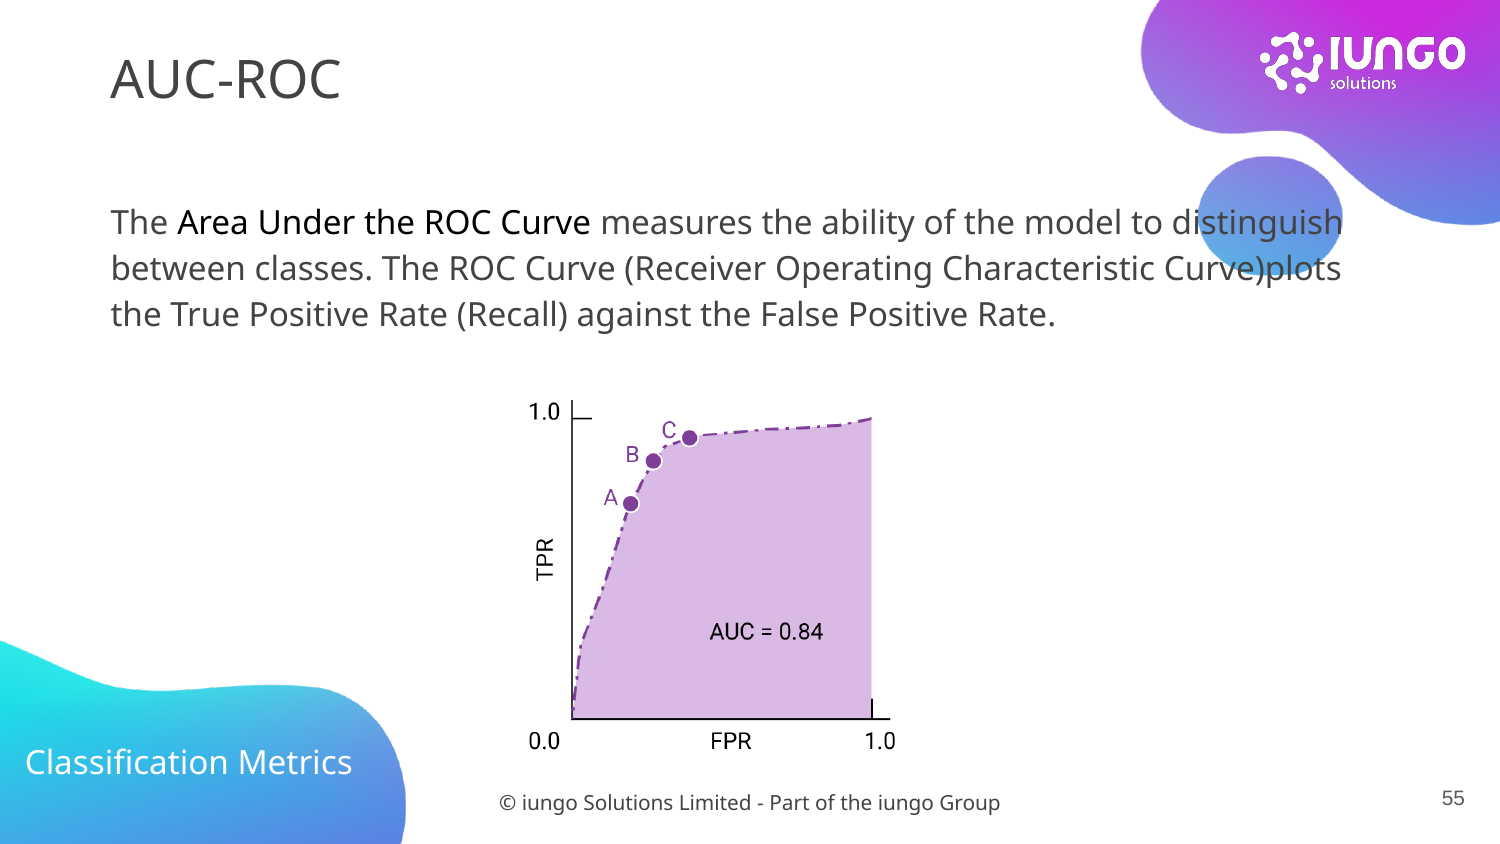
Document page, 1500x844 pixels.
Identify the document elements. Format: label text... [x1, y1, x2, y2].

title AUC-ROC [95, 30, 924, 125]
subtitle Classification Metrics [9, 719, 411, 844]
picture [0, 0, 1500, 844]
list The Area Under the ROC Curve measures the ability of the model to distinguish between classes. The ROC Curve (Receiver Operating Characteristic Curve)plots the True Positive Rate (Recall) against the False Positive Rate. [95, 180, 1390, 351]
slide_number <number> [1389, 764, 1480, 830]
